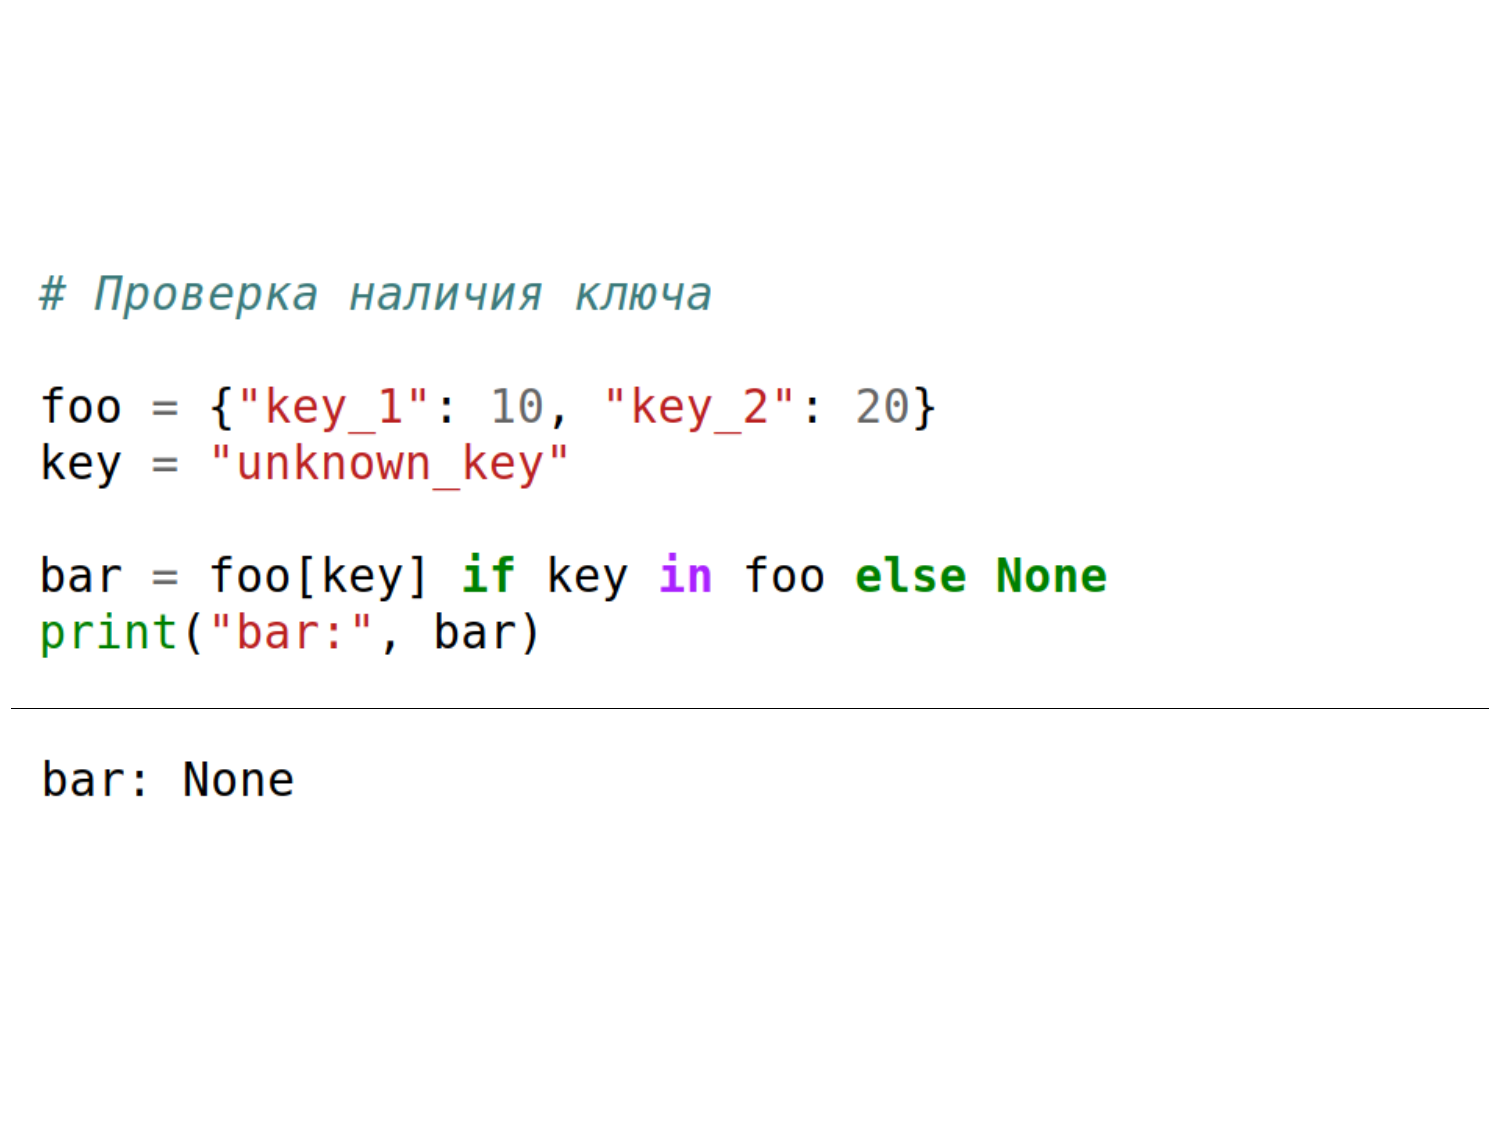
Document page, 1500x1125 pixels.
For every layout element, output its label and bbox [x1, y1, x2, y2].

picture [26, 260, 1122, 669]
picture [28, 743, 308, 815]
